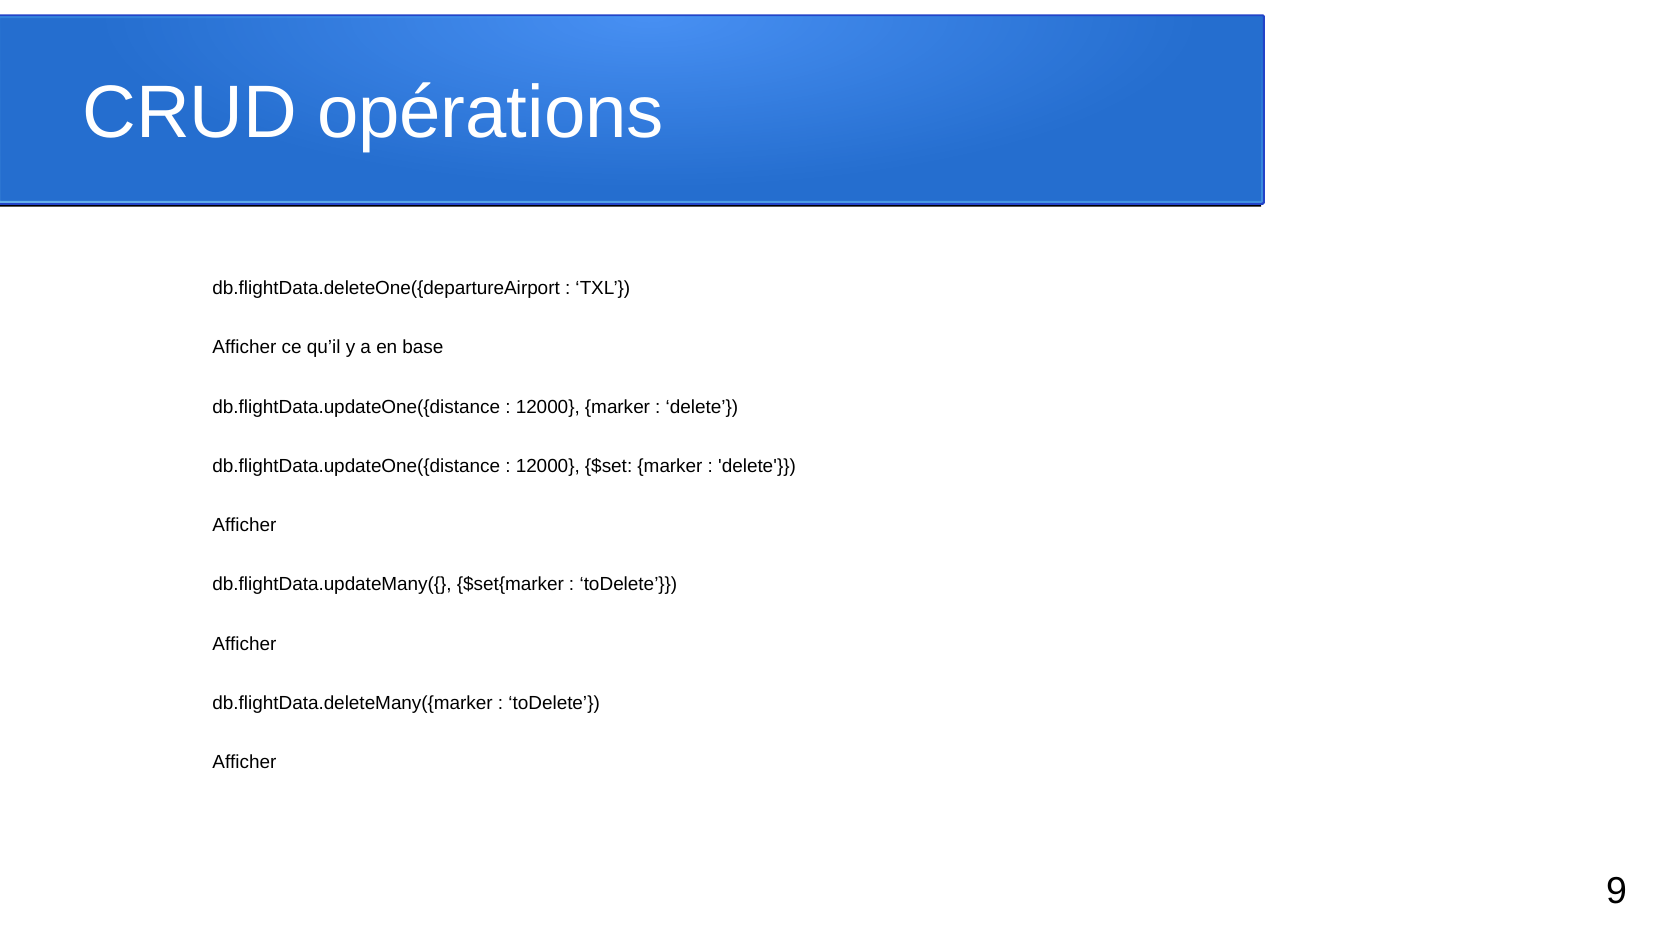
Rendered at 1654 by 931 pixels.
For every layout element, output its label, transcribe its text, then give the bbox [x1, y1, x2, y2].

list db.flightData.deleteOne({departureAirport : ‘TXL’}) Afficher ce qu’il y a en base db.flightData.updateOne({distance : 12000}, {marker : ‘delete’}) db.flightData.updateOne({distance : 12000}, {$set: {marker : 'delete'}}) Afficher db.flightData.updateMany({}, {$set{marker : ‘toDelete’}}) Afficher db.flightData.deleteMany({marker : ‘toDelete’}) Afficher [212, 248, 1654, 788]
text_box 9 [1591, 862, 1642, 920]
title CRUD opérations [82, 35, 1235, 189]
